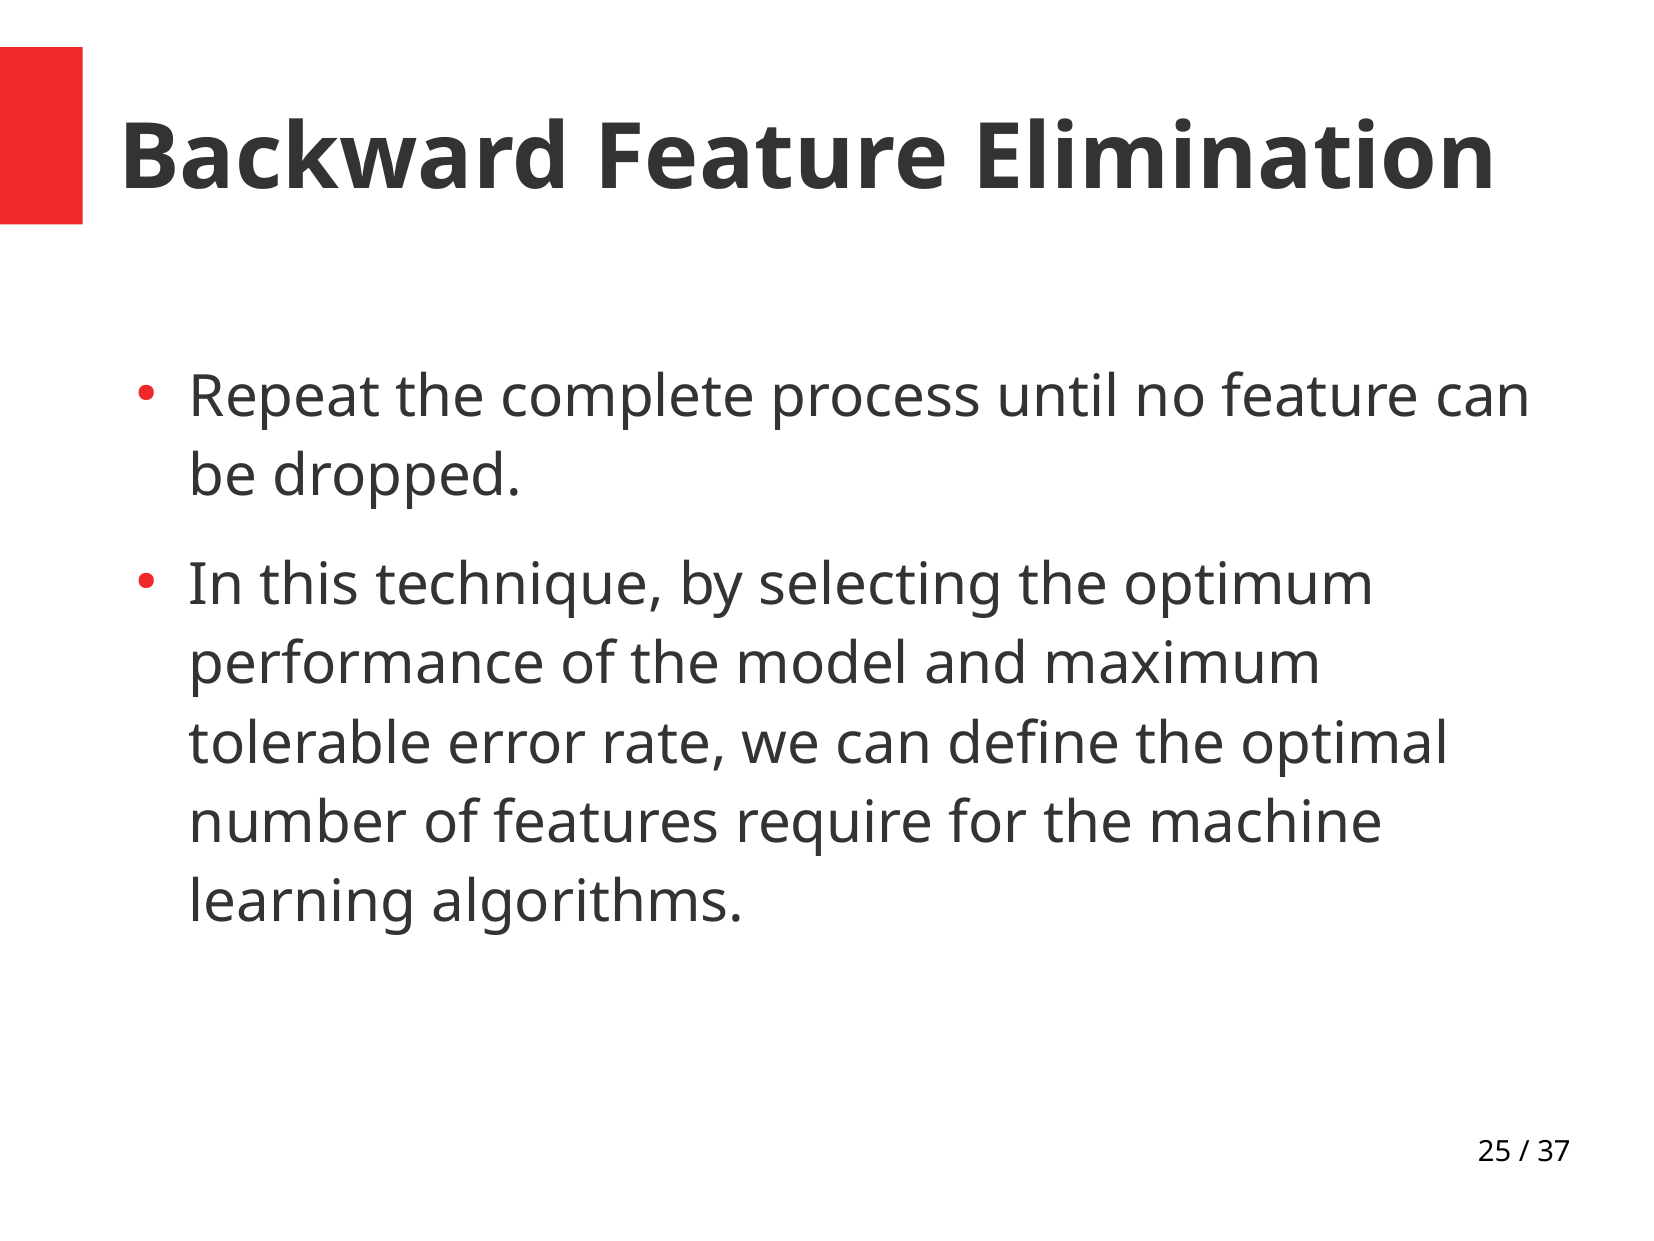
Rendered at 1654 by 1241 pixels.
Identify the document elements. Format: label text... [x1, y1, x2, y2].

list Repeat the complete process until no feature can be dropped. In this technique, by selecting the optimum performance of the model and maximum tolerable error rate, we can define the optimal number of features require for the machine learning algorithms. [118, 354, 1536, 1074]
title Backward Feature Elimination [118, 49, 1571, 257]
